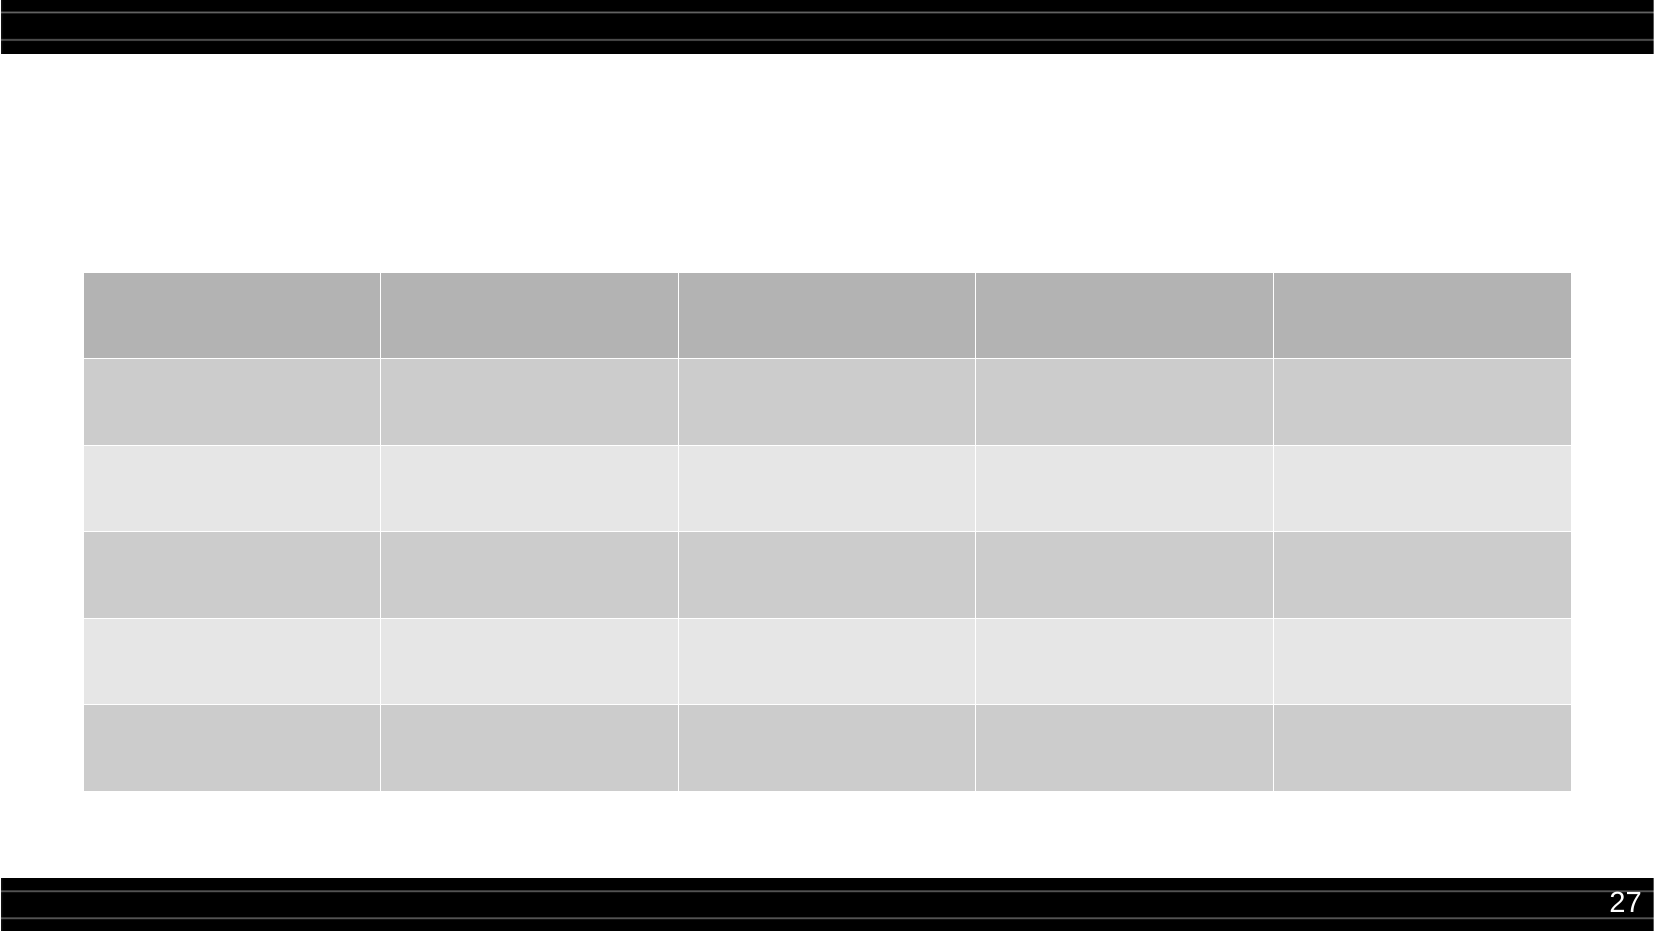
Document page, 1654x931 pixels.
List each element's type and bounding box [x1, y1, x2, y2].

table_cell [679, 619, 975, 704]
picture [1, 878, 1654, 931]
table_cell [976, 532, 1273, 618]
table_cell [1274, 619, 1571, 704]
table_header [1274, 273, 1571, 358]
table_cell [976, 705, 1273, 791]
table_header [976, 273, 1273, 358]
table_cell [84, 705, 380, 791]
table_cell [84, 446, 380, 531]
table_cell [381, 359, 678, 445]
table_cell [1274, 532, 1571, 618]
table_cell [381, 619, 678, 704]
table_cell [679, 446, 975, 531]
table_cell [381, 705, 678, 791]
table_cell [1274, 705, 1571, 791]
table_cell [679, 359, 975, 445]
table_cell [1274, 359, 1571, 445]
table_header [84, 273, 380, 358]
table_cell [679, 705, 975, 791]
table_cell [976, 359, 1273, 445]
table_cell [381, 446, 678, 531]
picture [1, 0, 1654, 54]
table_cell [679, 532, 975, 618]
table_header [381, 273, 678, 358]
table_cell [84, 619, 380, 704]
table_cell [976, 619, 1273, 704]
table_header [679, 273, 975, 358]
table_cell [1274, 446, 1571, 531]
table_cell [84, 532, 380, 618]
table_cell [976, 446, 1273, 531]
table_cell [84, 359, 380, 445]
table_cell [381, 532, 678, 618]
